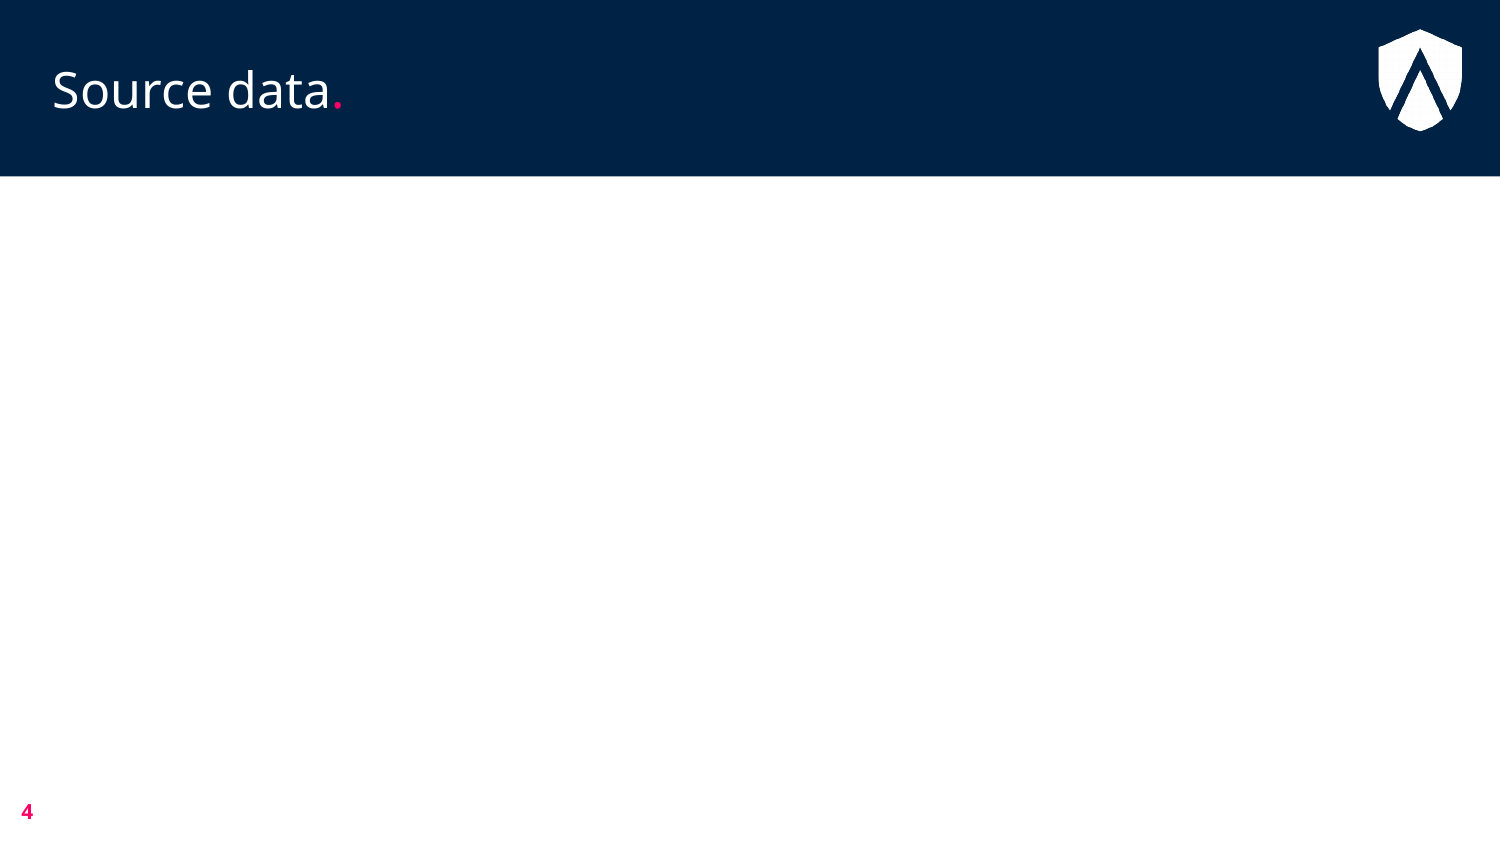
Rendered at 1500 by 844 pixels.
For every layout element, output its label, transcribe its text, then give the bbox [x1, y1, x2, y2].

title Source data. [37, 5, 1481, 172]
